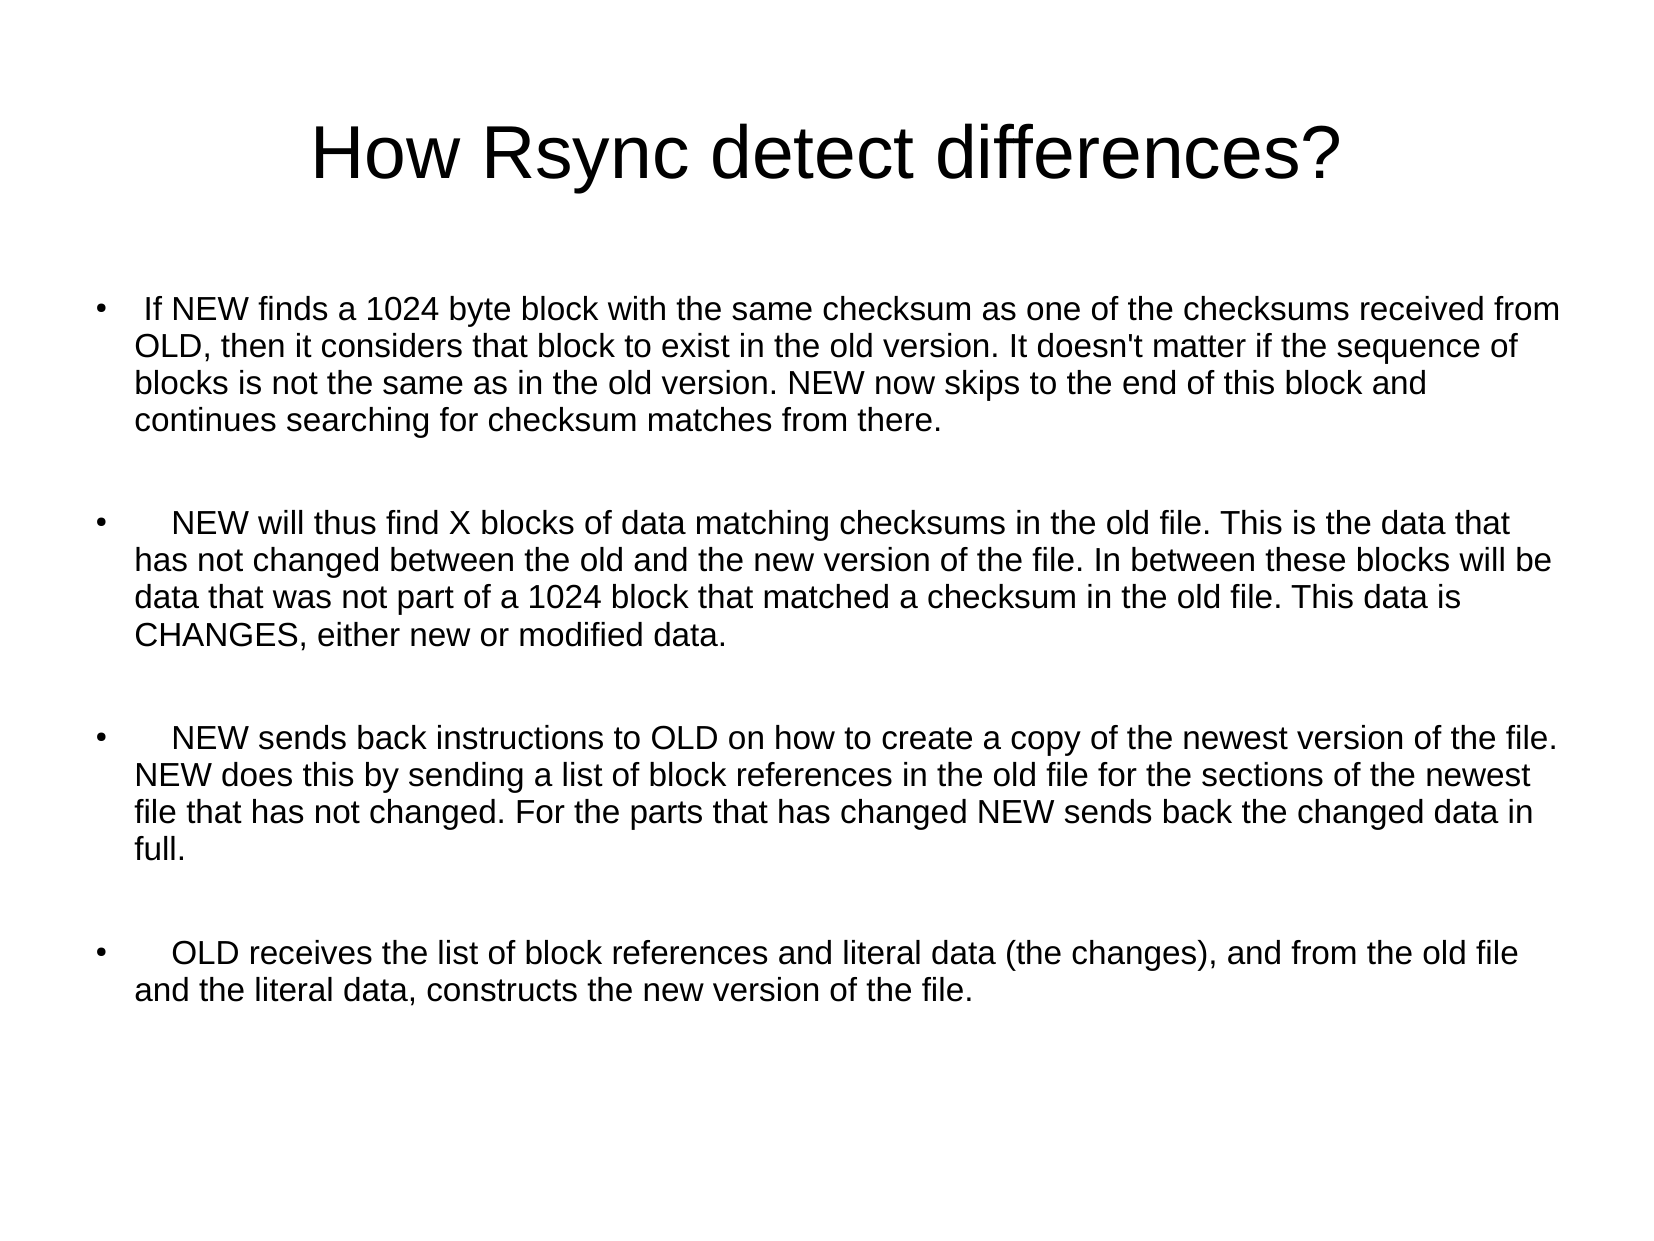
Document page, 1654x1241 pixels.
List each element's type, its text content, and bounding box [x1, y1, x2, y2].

list If NEW finds a 1024 byte block with the same checksum as one of the checksums received from OLD, then it considers that block to exist in the old version. It doesn't matter if the sequence of blocks is not the same as in the old version. NEW now skips to the end of this block and continues searching for checksum matches from there. NEW will thus find X blocks of data matching checksums in the old file. This is the data that has not changed between the old and the new version of the file. In between these blocks will be data that was not part of a 1024 block that matched a checksum in the old file. This data is CHANGES, either new or modified data. NEW sends back instructions to OLD on how to create a copy of the newest version of the file. NEW does this by sending a list of block references in the old file for the sections of the newest file that has not changed. For the parts that has changed NEW sends back the changed data in full. OLD receives the list of block references and literal data (the changes), and from the old file and the literal data, constructs the new version of the file. [82, 290, 1571, 1010]
title How Rsync detect differences? [82, 49, 1571, 257]
